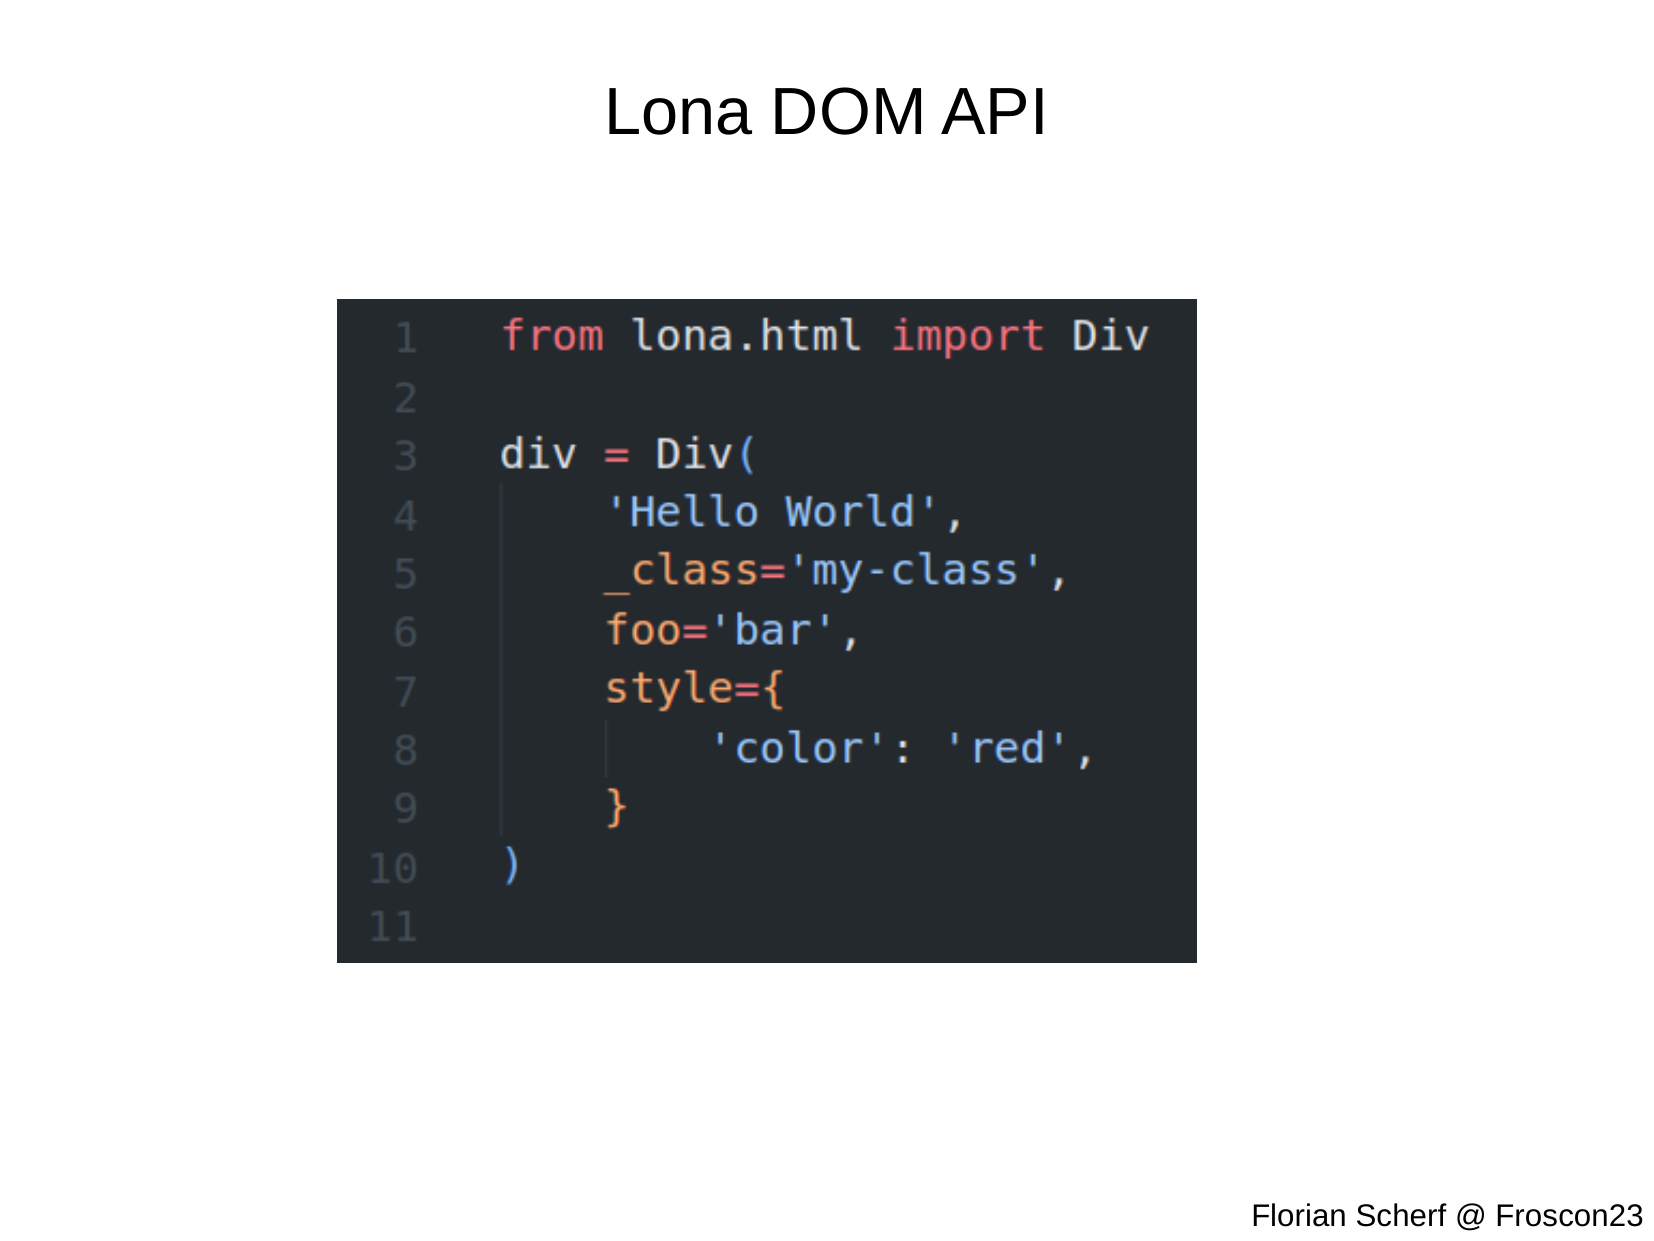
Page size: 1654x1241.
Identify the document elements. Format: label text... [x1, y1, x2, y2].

picture [337, 299, 1197, 963]
title Lona DOM API [82, 8, 1571, 216]
list Florian Scherf @ Froscon23 [1180, 1198, 1654, 1241]
